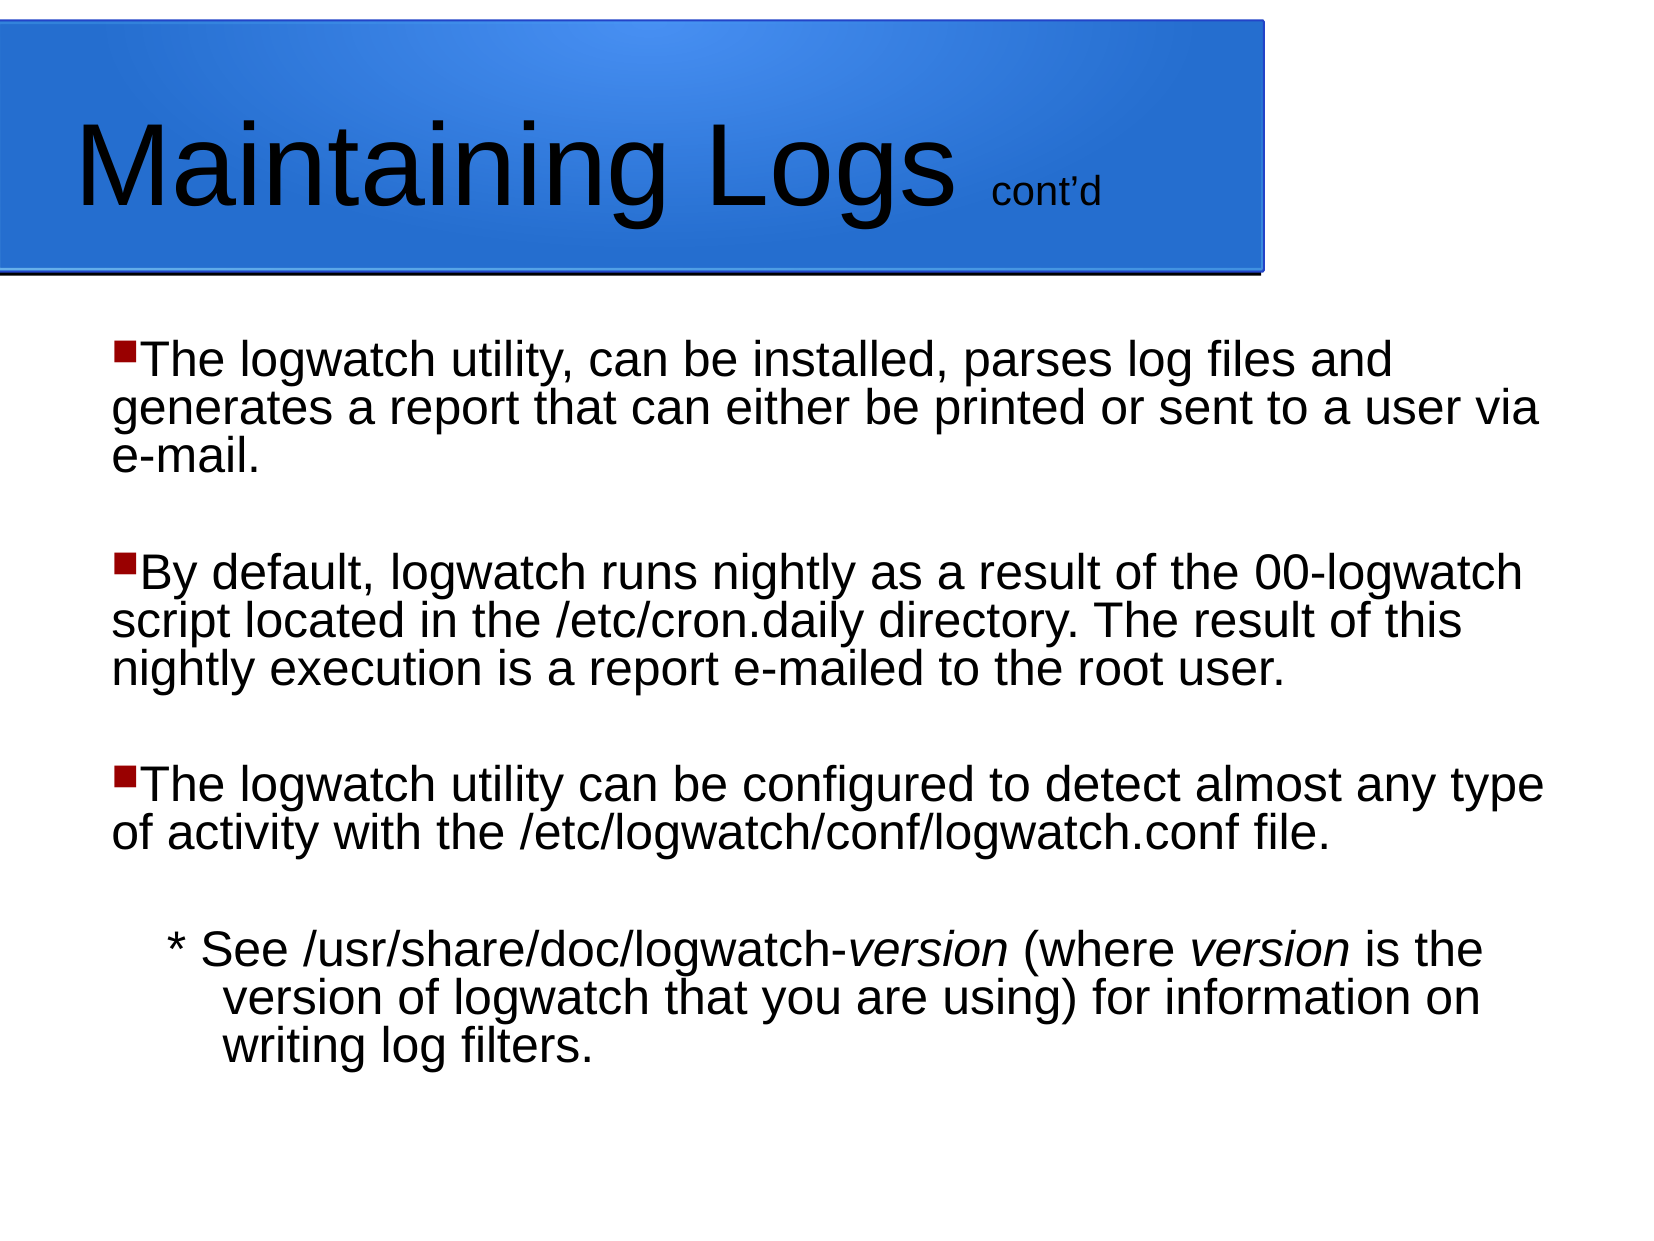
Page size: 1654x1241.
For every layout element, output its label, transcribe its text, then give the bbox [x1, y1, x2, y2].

title Maintaining Logs cont’d [60, 30, 1535, 237]
list The logwatch utility, can be installed, parses log files and generates a report that can either be printed or sent to a user via e-mail. By default, logwatch runs nightly as a result of the 00-logwatch script located in the /etc/cron.daily directory. The result of this nightly execution is a report e-mailed to the root user. The logwatch utility can be configured to detect almost any type of activity with the /etc/logwatch/conf/logwatch.conf file. * See /usr/share/doc/logwatch-version (where version is the version of logwatch that you are using) for information on writing log filters. [96, 330, 1571, 1211]
